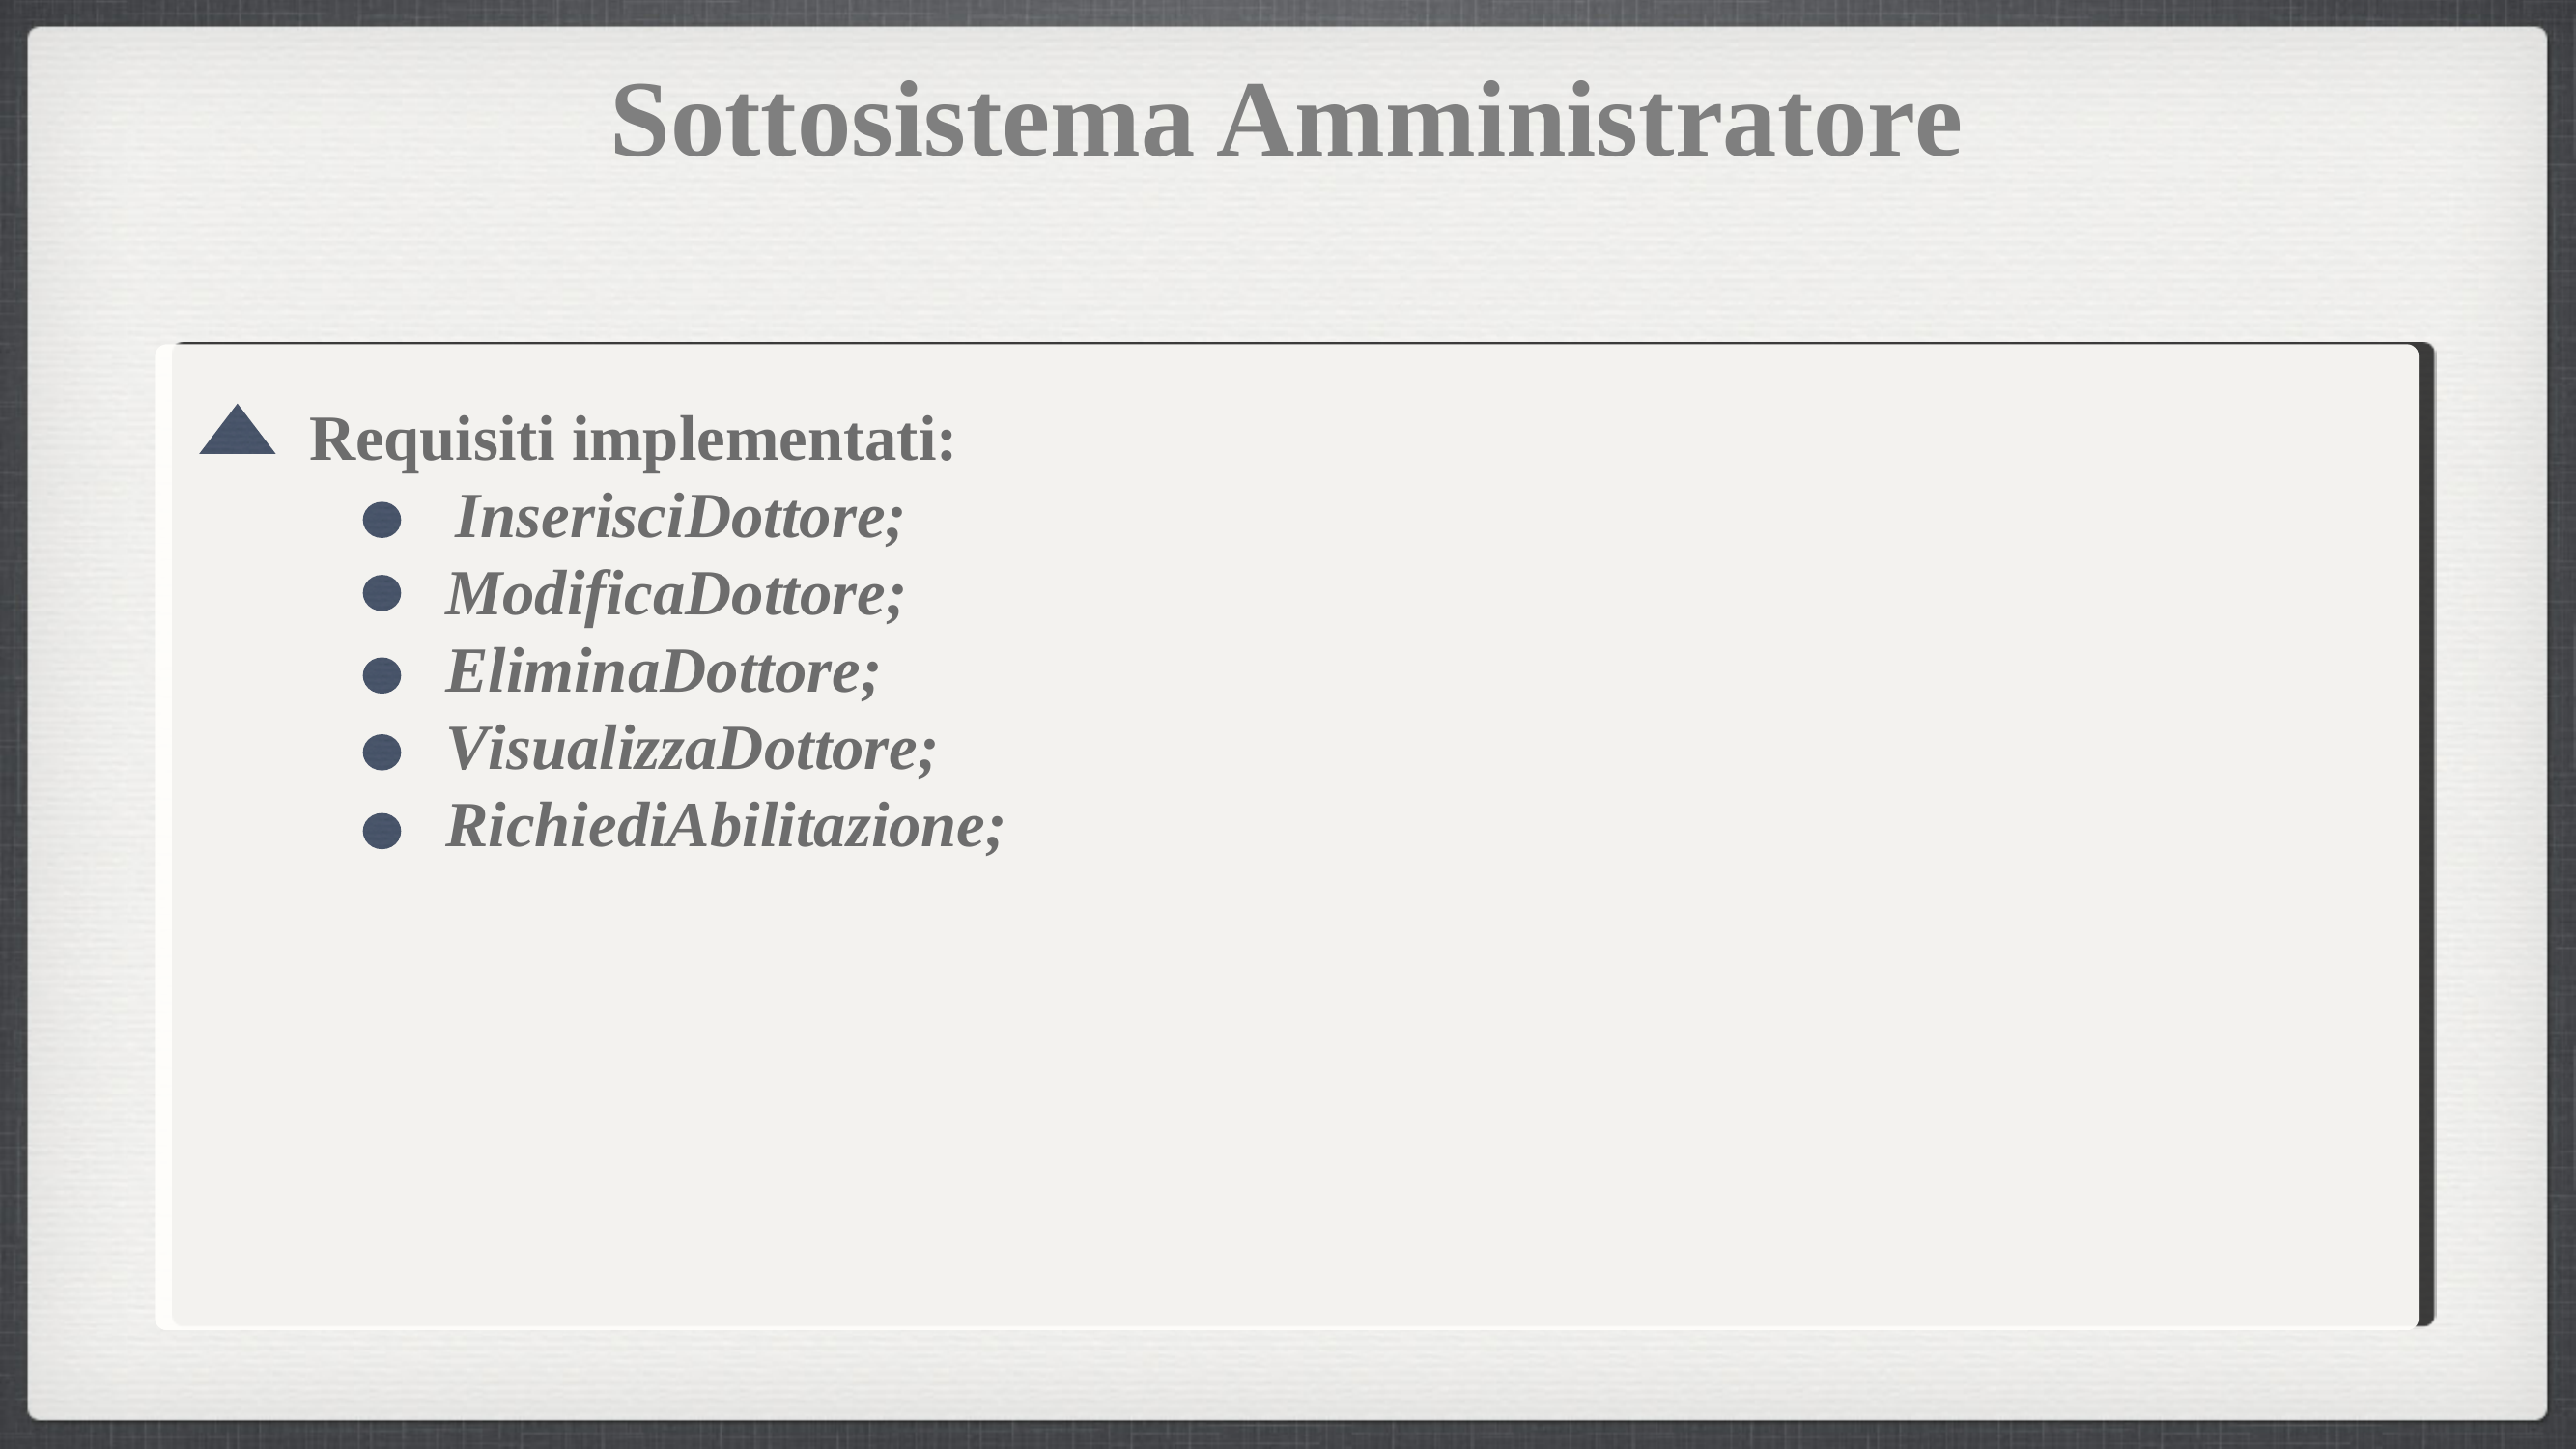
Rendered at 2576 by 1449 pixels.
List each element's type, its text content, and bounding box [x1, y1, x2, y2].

text_box [362, 501, 402, 538]
picture [0, 0, 2576, 1449]
text_box [199, 403, 276, 454]
text_box Requisiti implementati: InserisciDottore; ModificaDottore; EliminaDottore; VisualizzaDottore; RichiediAbilitazione; [228, 399, 1291, 934]
text_box [362, 812, 402, 850]
title Sottosistema Amministratore [214, 38, 2359, 334]
text_box [362, 575, 402, 611]
text_box [362, 657, 402, 695]
text_box [362, 734, 402, 771]
